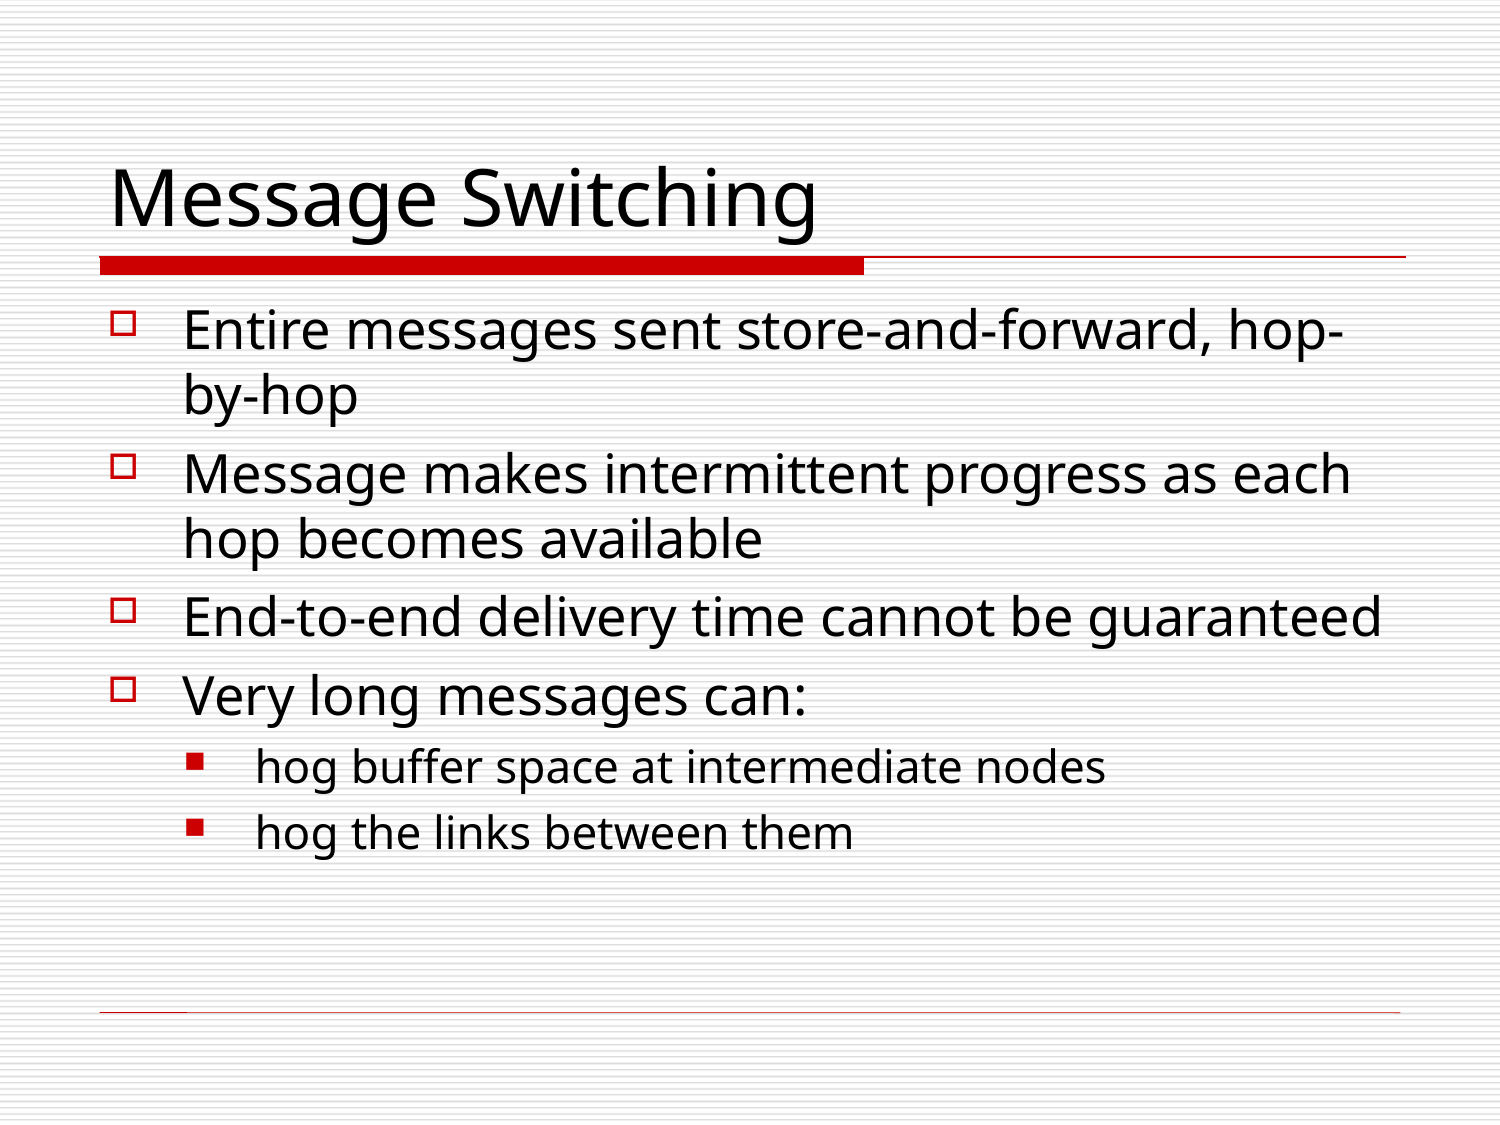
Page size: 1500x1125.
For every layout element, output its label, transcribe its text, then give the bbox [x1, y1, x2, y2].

list Entire messages sent store-and-forward, hop-by-hop Message makes intermittent progress as each hop becomes available End-to-end delivery time cannot be guaranteed Very long messages can: hog buffer space at intermediate nodes hog the links between them [92, 287, 1406, 988]
picture [0, 0, 1500, 1125]
title Message Switching [94, 50, 1407, 250]
